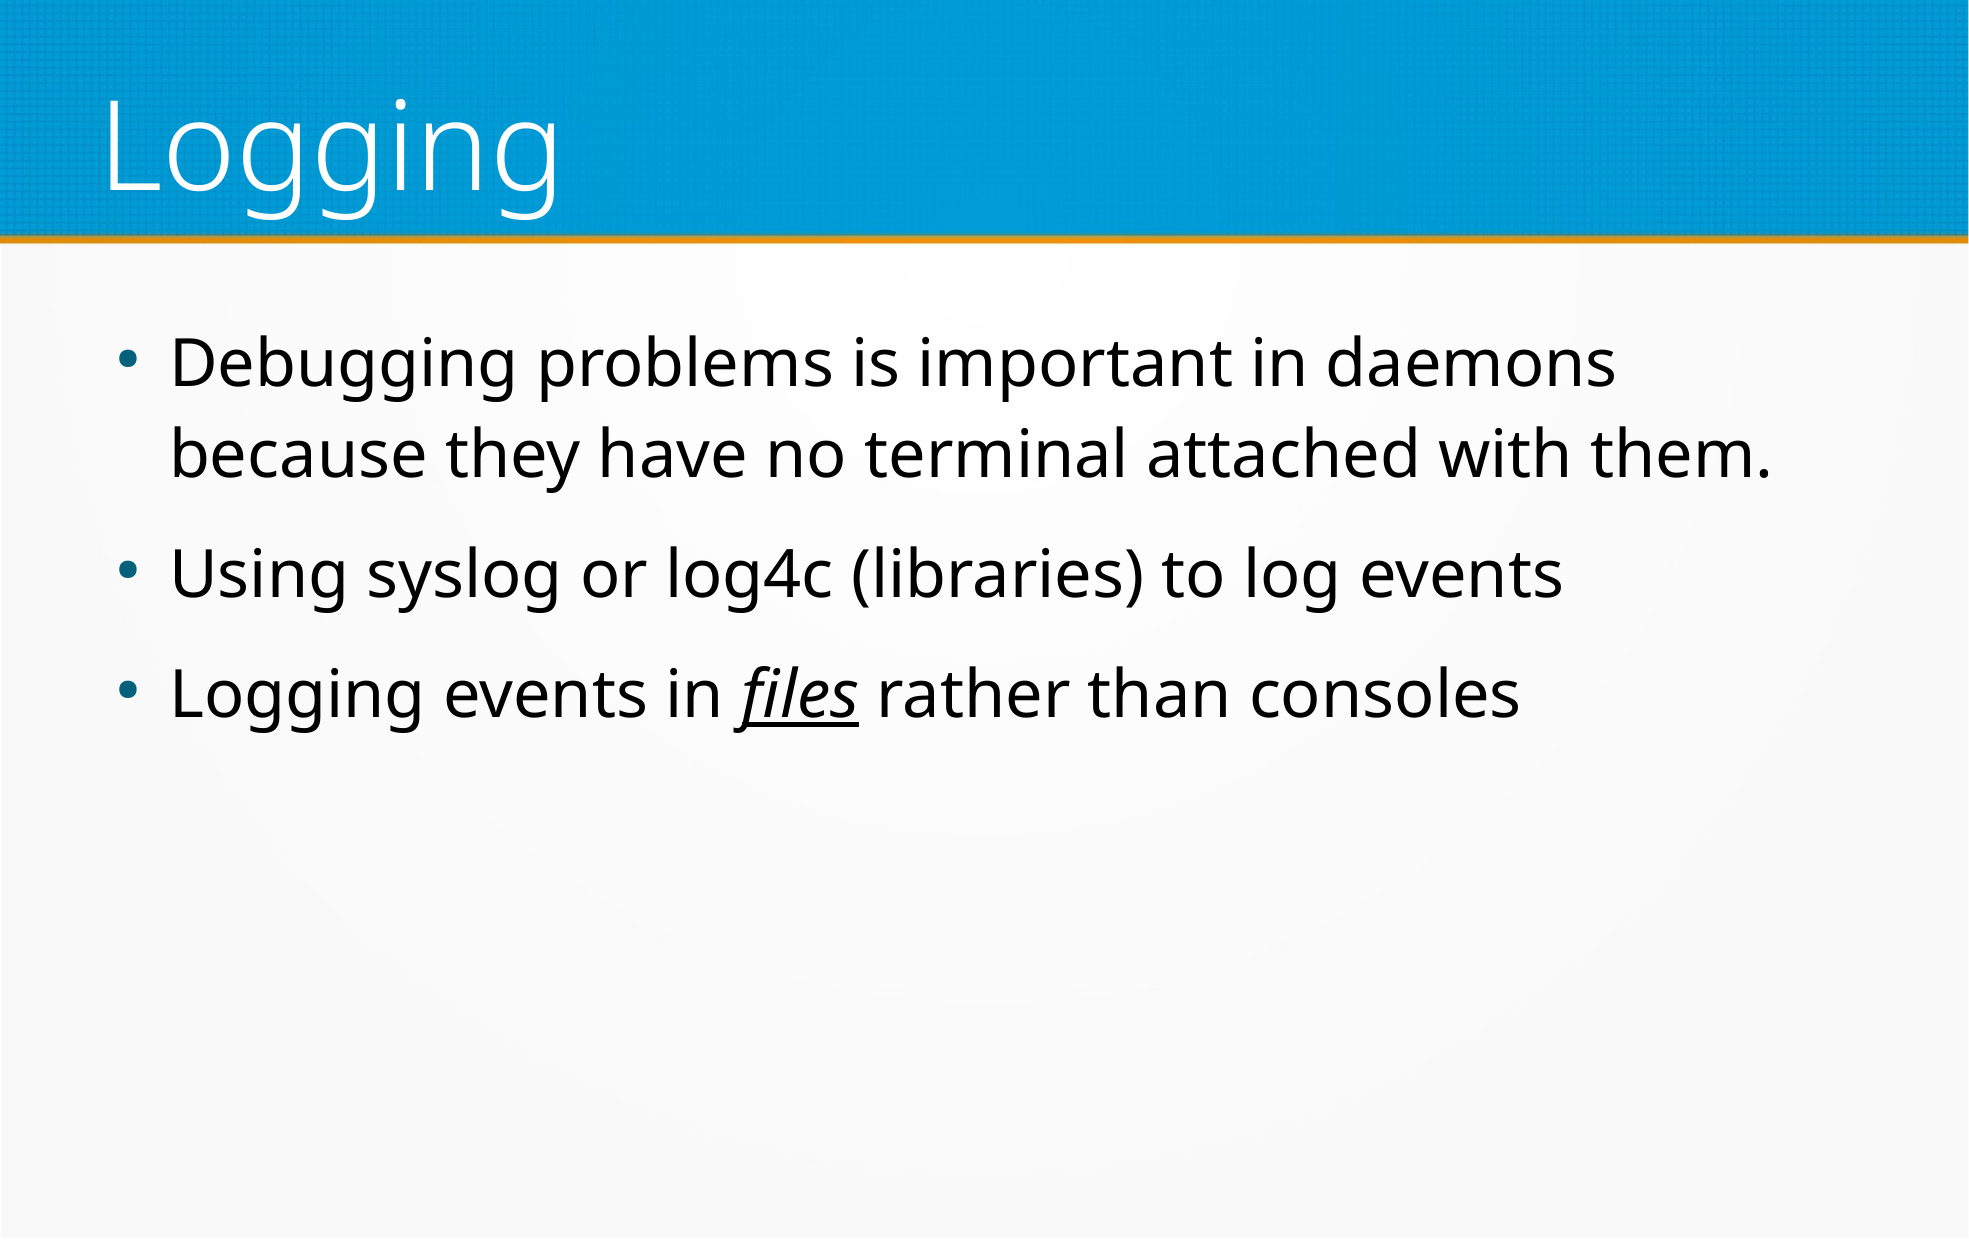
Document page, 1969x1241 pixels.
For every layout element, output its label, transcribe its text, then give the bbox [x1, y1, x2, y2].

list Debugging problems is important in daemons because they have no terminal attached with them. Using syslog or log4c (libraries) to log events Logging events in files rather than consoles [98, 315, 1861, 1081]
picture [0, 233, 1969, 1241]
title Logging [98, 19, 1870, 227]
